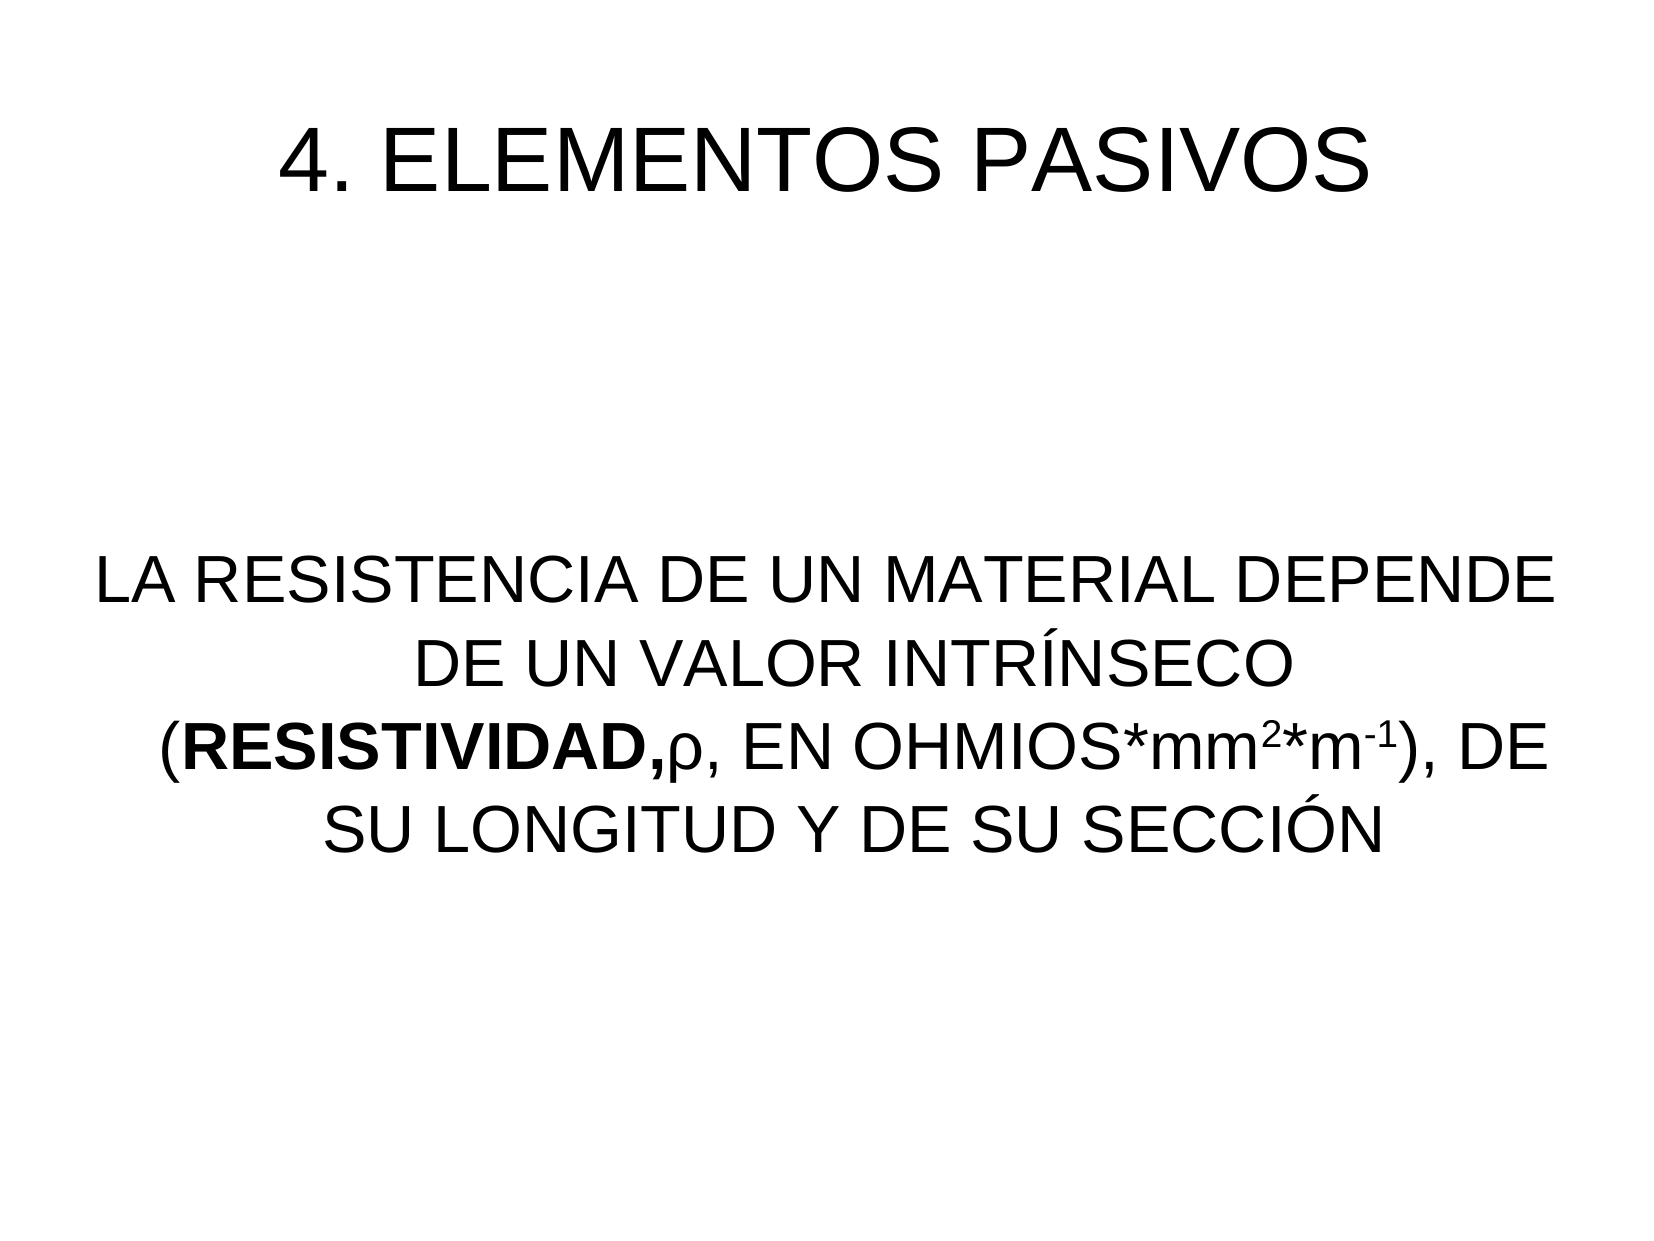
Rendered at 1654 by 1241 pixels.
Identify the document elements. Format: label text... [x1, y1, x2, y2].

title 4. ELEMENTOS PASIVOS [82, 38, 1571, 268]
subtitle LA RESISTENCIA DE UN MATERIAL DEPENDE DE UN VALOR INTRÍNSECO (RESISTIVIDAD,ρ, EN OHMIOS*mm2*m-1), DE SU LONGITUD Y DE SU SECCIÓN [82, 290, 1571, 1109]
